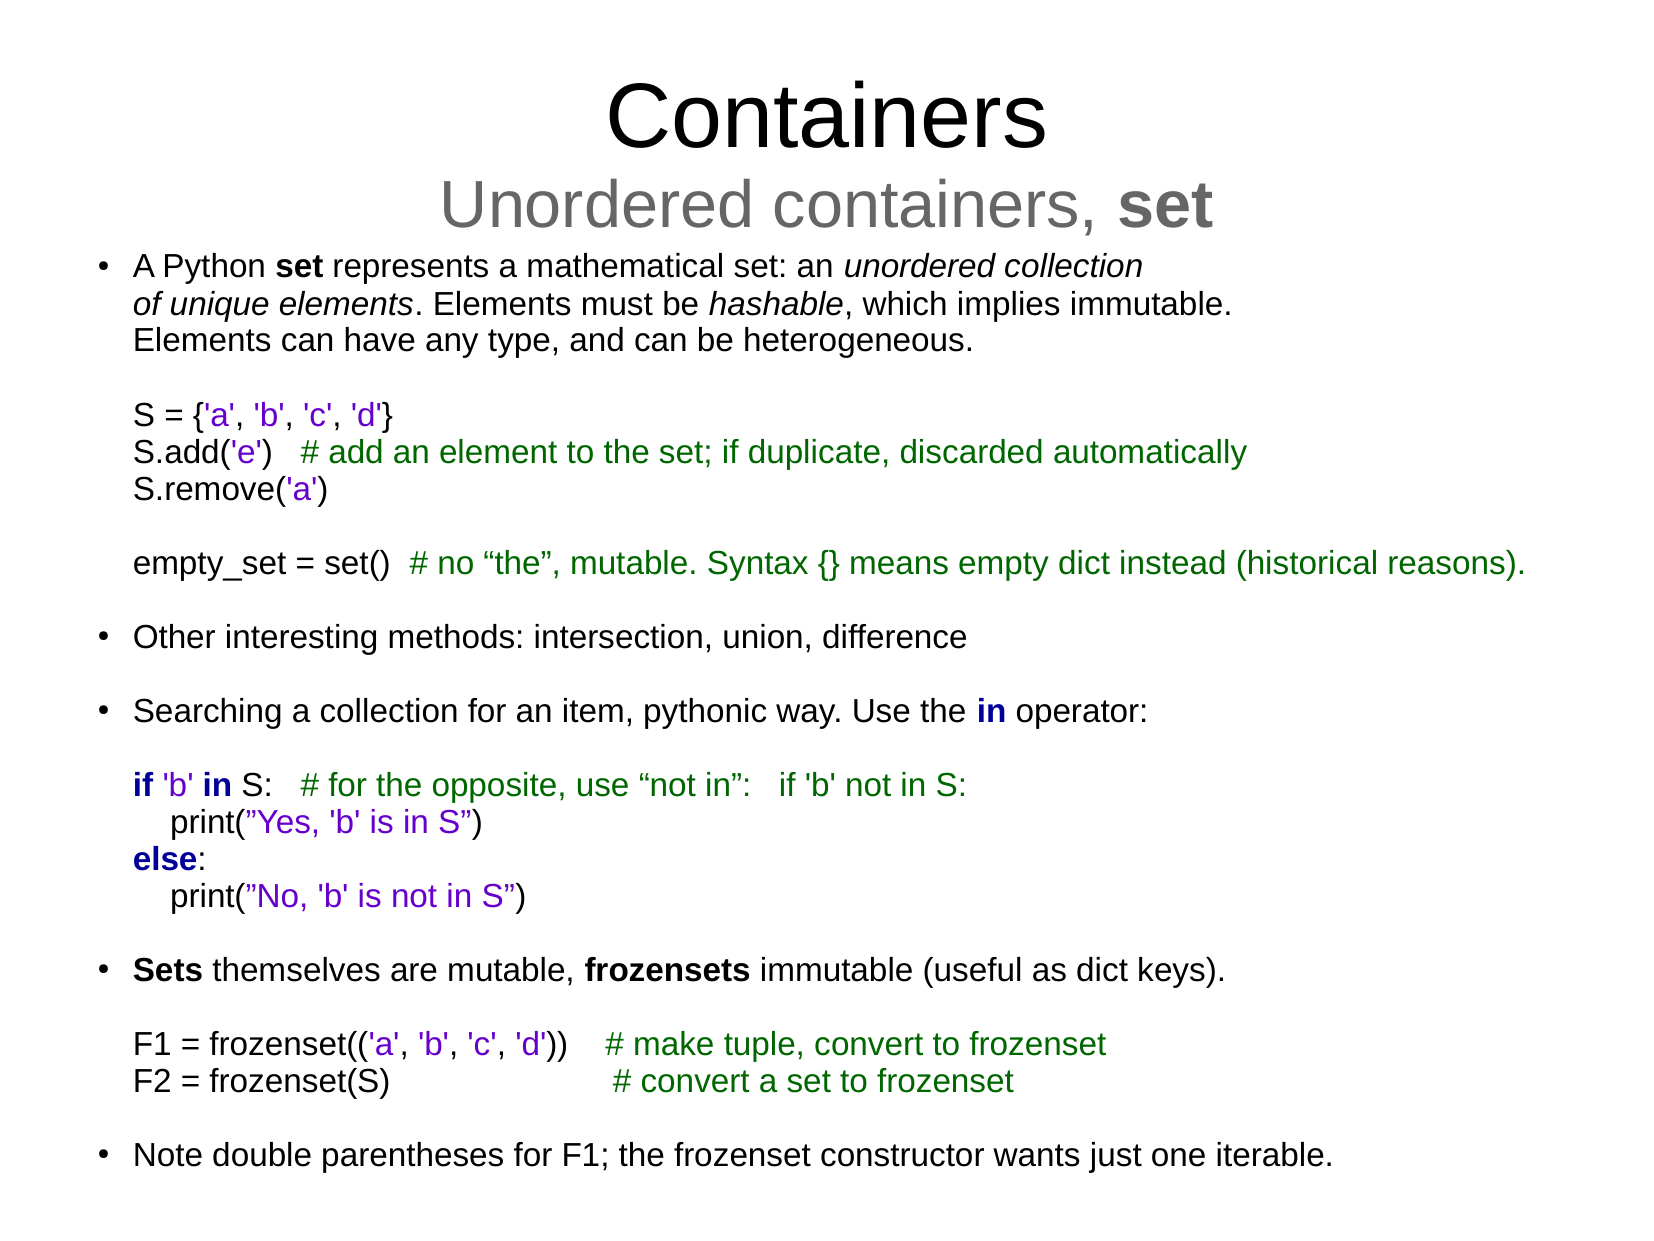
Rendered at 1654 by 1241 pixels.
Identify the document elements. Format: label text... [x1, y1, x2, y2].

text_box A Python set represents a mathematical set: an unordered collection of unique elements. Elements must be hashable, which implies immutable. Elements can have any type, and can be heterogeneous. S = {'a', 'b', 'c', 'd'} S.add('e') # add an element to the set; if duplicate, discarded automatically S.remove('a') empty_set = set() # no “the”, mutable. Syntax {} means empty dict instead (historical reasons). Other interesting methods: intersection, union, difference Searching a collection for an item, pythonic way. Use the in operator: if 'b' in S: # for the opposite, use “not in”: if 'b' not in S: print(”Yes, 'b' is in S”) else: print(”No, 'b' is not in S”) Sets themselves are mutable, frozensets immutable (useful as dict keys). F1 = frozenset(('a', 'b', 'c', 'd')) # make tuple, convert to frozenset F2 = frozenset(S) # convert a set to frozenset Note double parentheses for F1; the frozenset constructor wants just one iterable. [82, 240, 1561, 1193]
title Containers Unordered containers, set [82, 49, 1571, 257]
